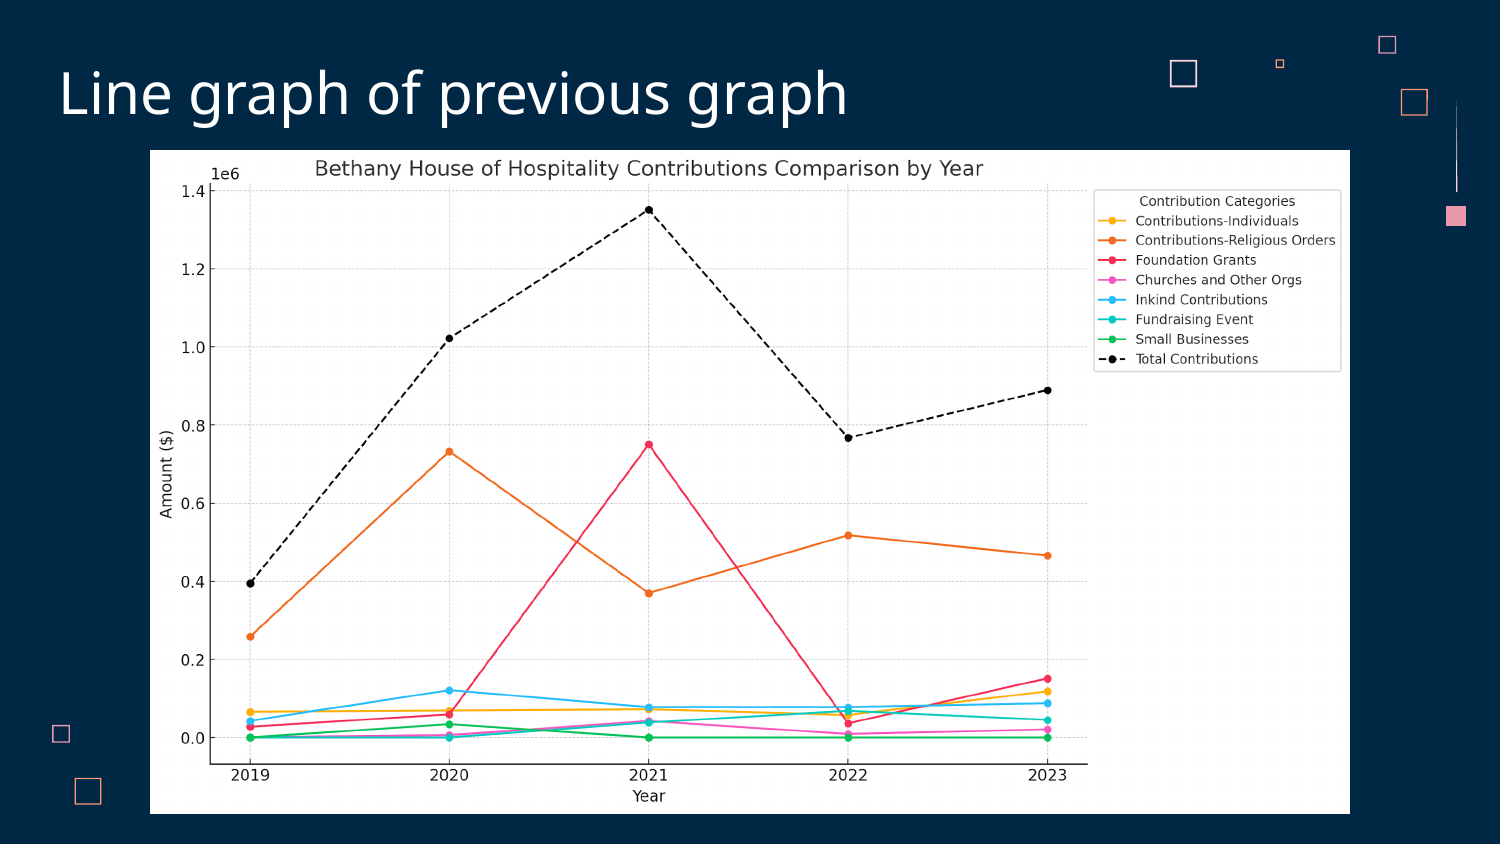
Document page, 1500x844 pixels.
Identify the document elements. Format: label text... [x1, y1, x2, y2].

picture [150, 150, 1350, 814]
title Line graph of previous graph [43, 41, 1309, 136]
